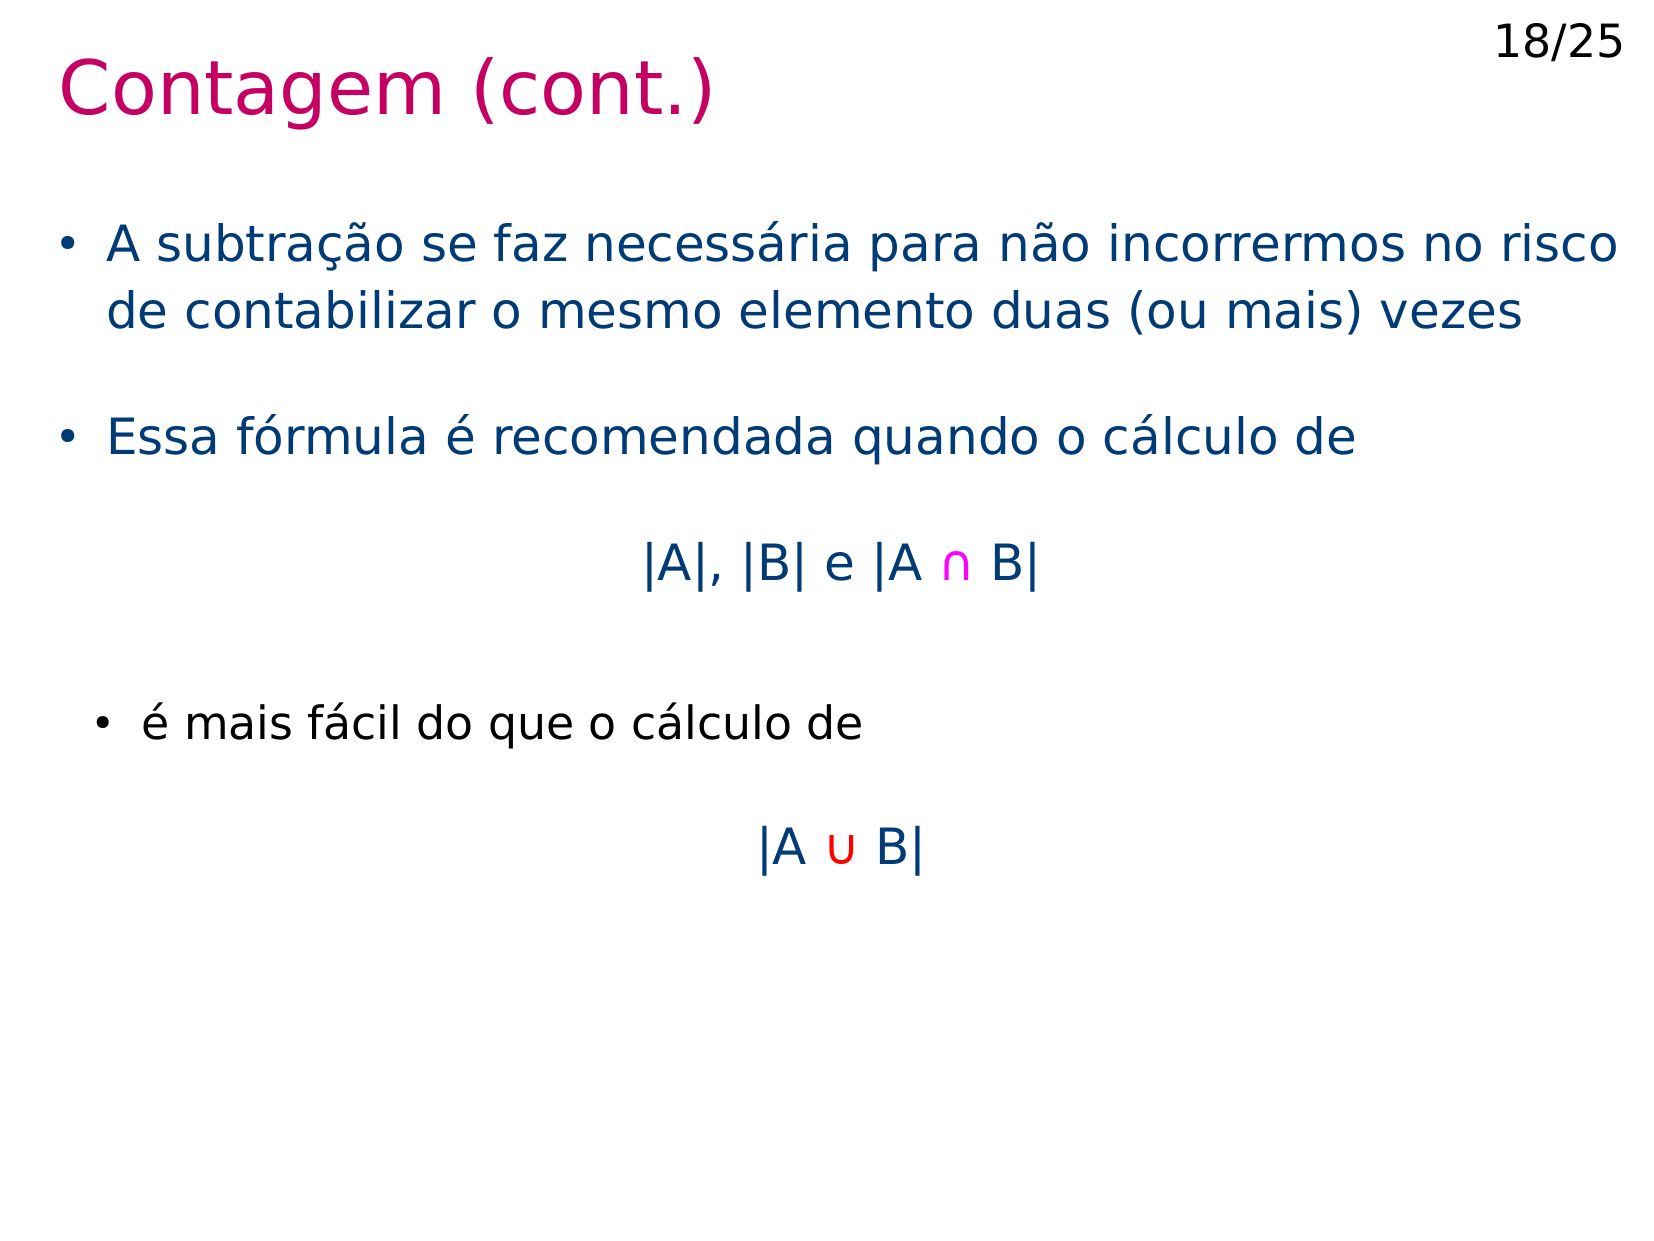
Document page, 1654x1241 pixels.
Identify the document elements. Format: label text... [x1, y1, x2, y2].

list A subtração se faz necessária para não incorrermos no risco de contabilizar o mesmo elemento duas (ou mais) vezes Essa fórmula é recomendada quando o cálculo de |A|, |B| e |A ∩ B| é mais fácil do que o cálculo de |A ∪ B| [59, 206, 1625, 1211]
title Contagem (cont.) [59, 29, 1625, 148]
